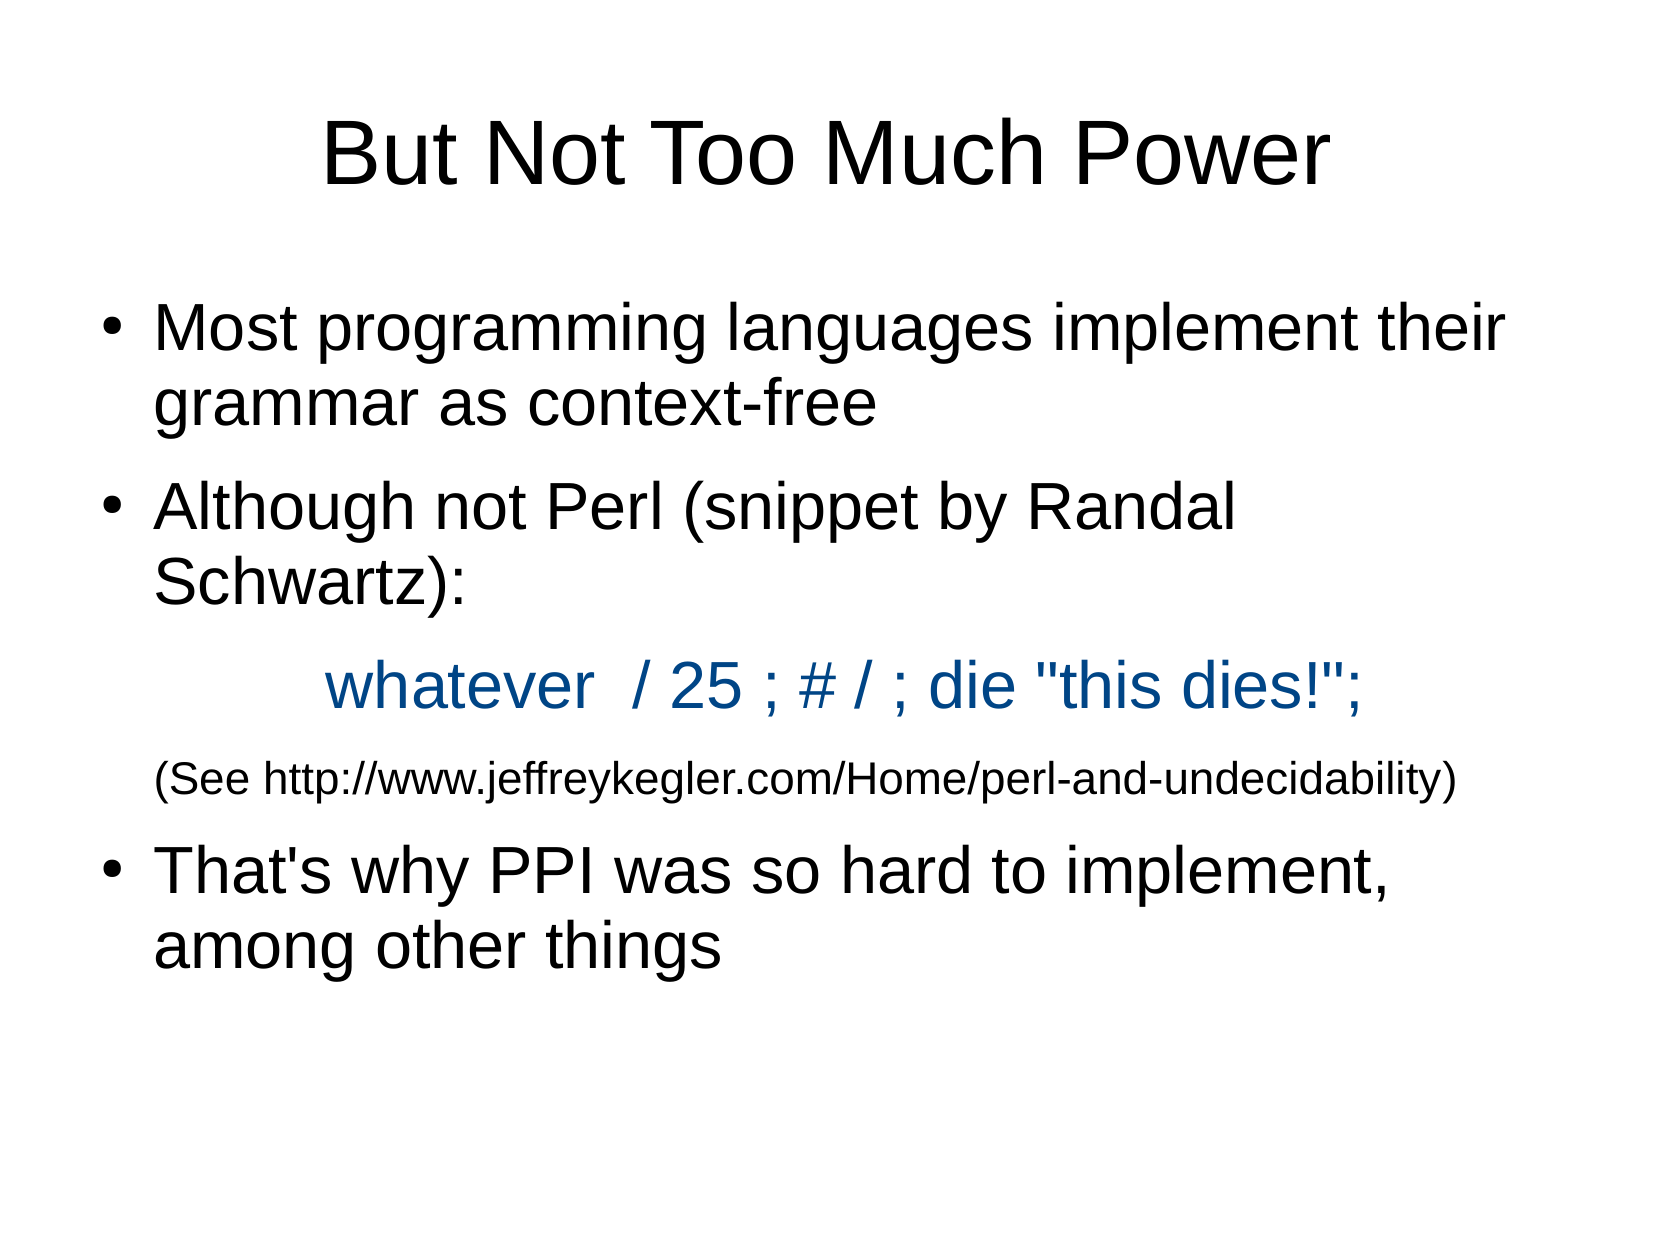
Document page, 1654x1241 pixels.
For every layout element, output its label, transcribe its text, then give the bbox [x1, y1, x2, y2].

list Most programming languages implement their grammar as context-free Although not Perl (snippet by Randal Schwartz): whatever / 25 ; # / ; die "this dies!"; (See http://www.jeffreykegler.com/Home/perl-and-undecidability) That's why PPI was so hard to implement, among other things [82, 290, 1538, 1010]
title But Not Too Much Power [82, 49, 1571, 257]
